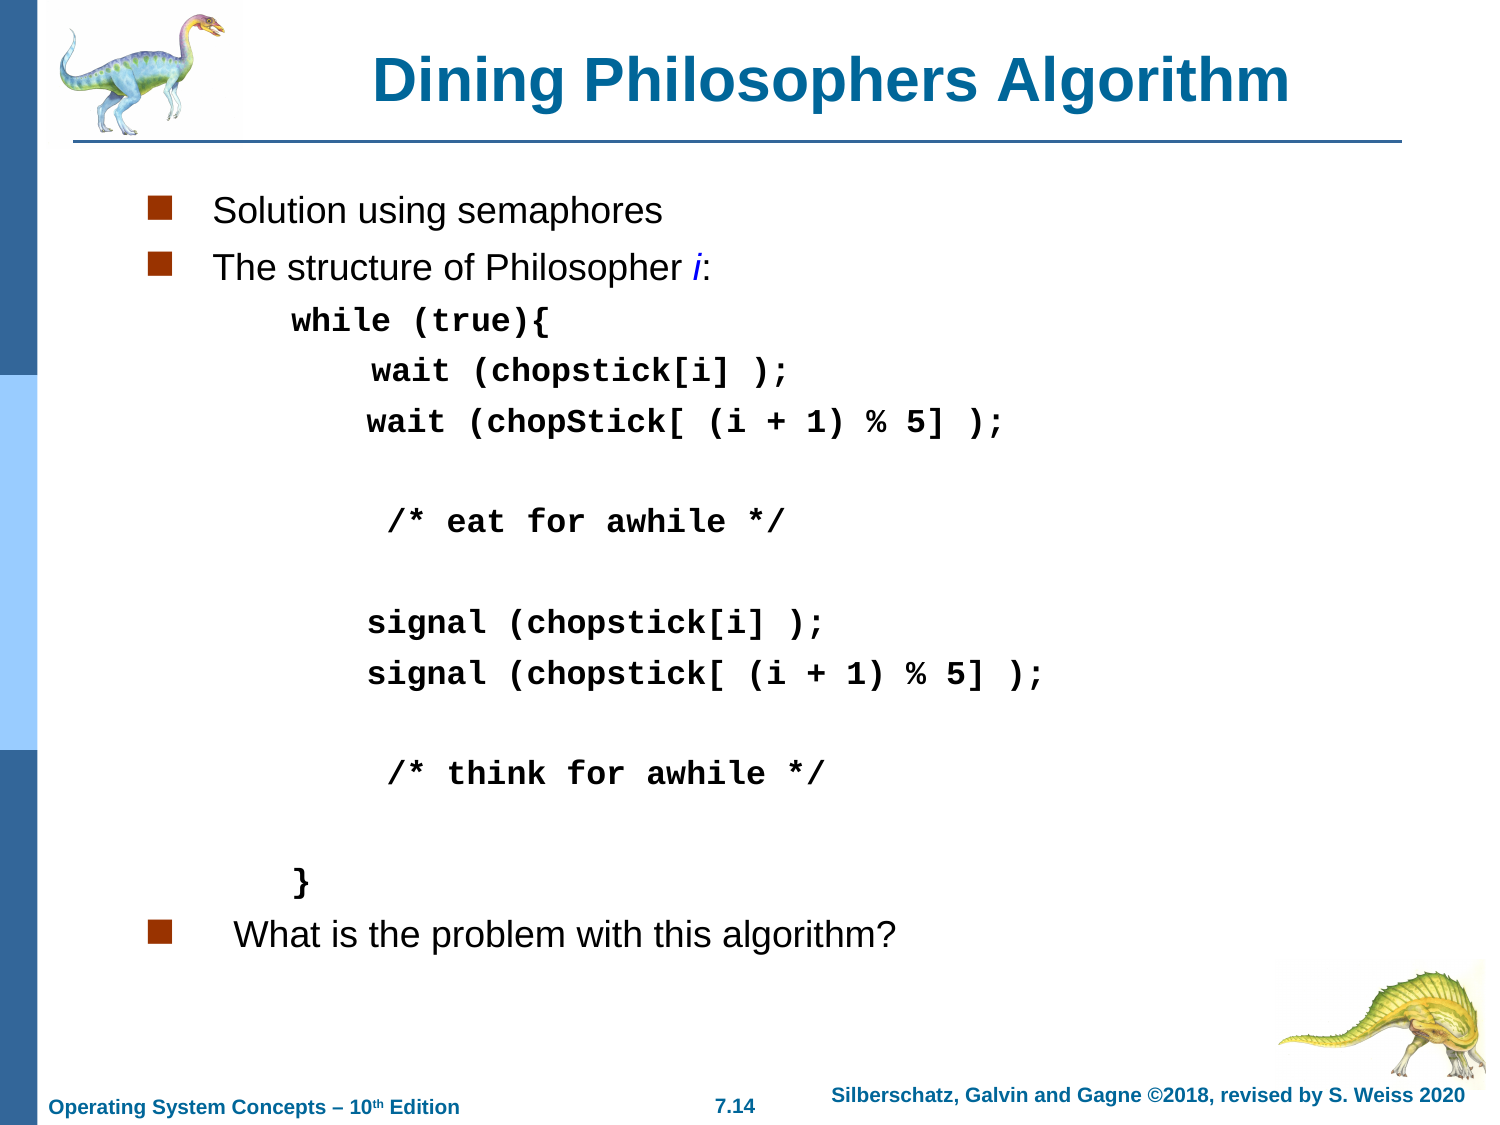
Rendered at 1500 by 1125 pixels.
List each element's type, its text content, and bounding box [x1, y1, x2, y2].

picture [46, 0, 243, 149]
picture [1275, 959, 1486, 1090]
picture [1148, 1087, 1156, 1092]
list Solution using semaphores The structure of Philosopher i: while (true){ wait (chopstick[i] ); wait (chopStick[ (i + 1) % 5] ); /* eat for awhile */ signal (chopstick[i] ); signal (chopstick[ (i + 1) % 5] ); /* think for awhile */ } What is the problem with this algorithm? [135, 183, 1302, 969]
title Dining Philosophers Algorithm [170, 26, 1461, 122]
